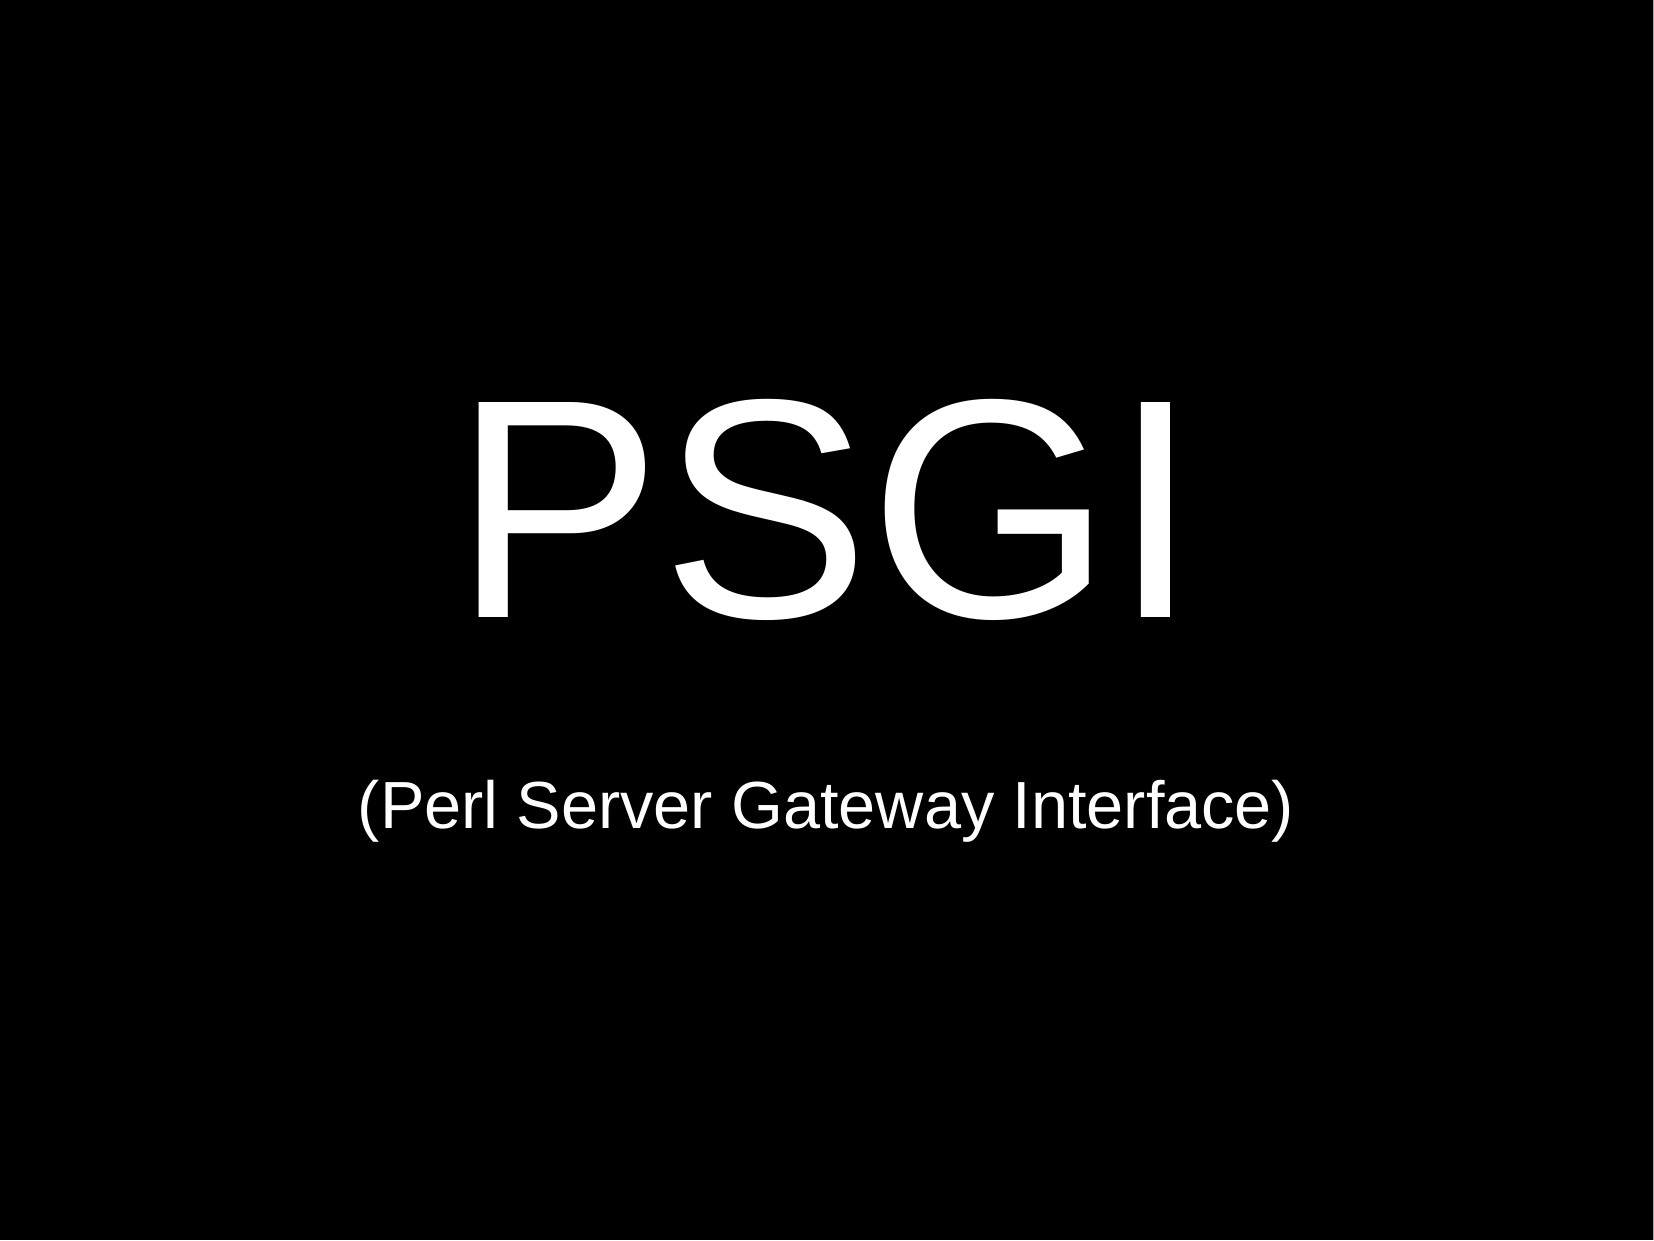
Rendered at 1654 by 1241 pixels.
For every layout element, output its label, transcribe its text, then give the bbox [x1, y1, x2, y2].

title PSGI [82, 285, 1571, 733]
list (Perl Server Gateway Interface) [82, 767, 1571, 891]
